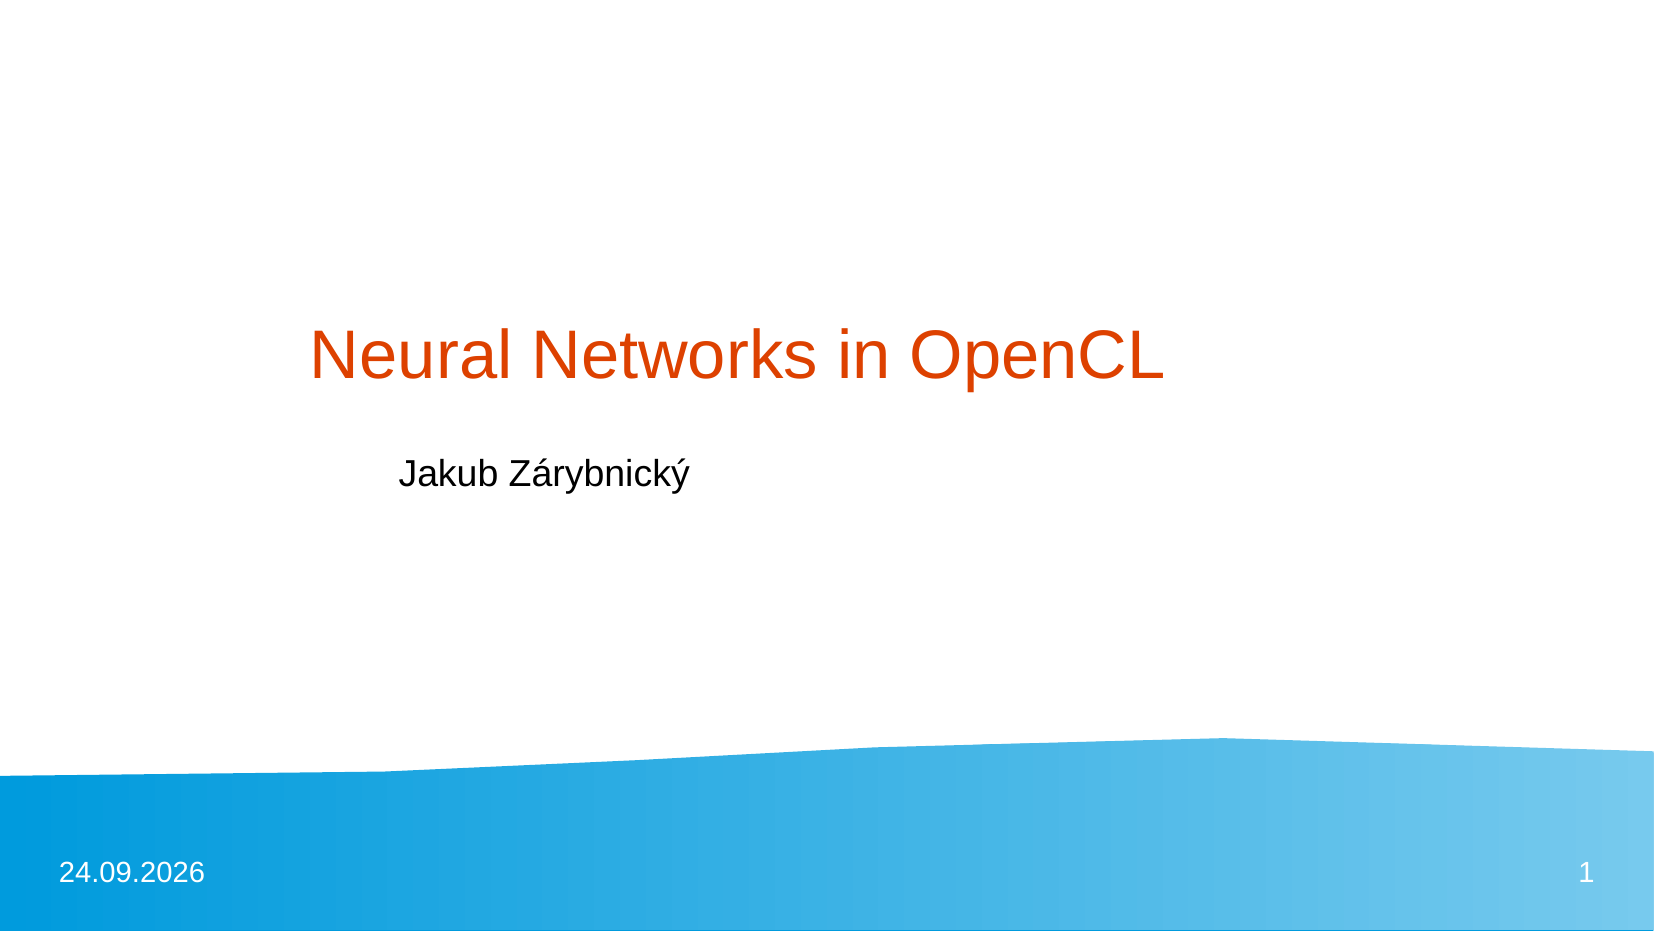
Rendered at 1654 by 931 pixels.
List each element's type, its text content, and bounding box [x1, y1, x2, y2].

text_box Jakub Zárybnický [383, 445, 705, 502]
title Neural Networks in OpenCL [0, 265, 1477, 443]
